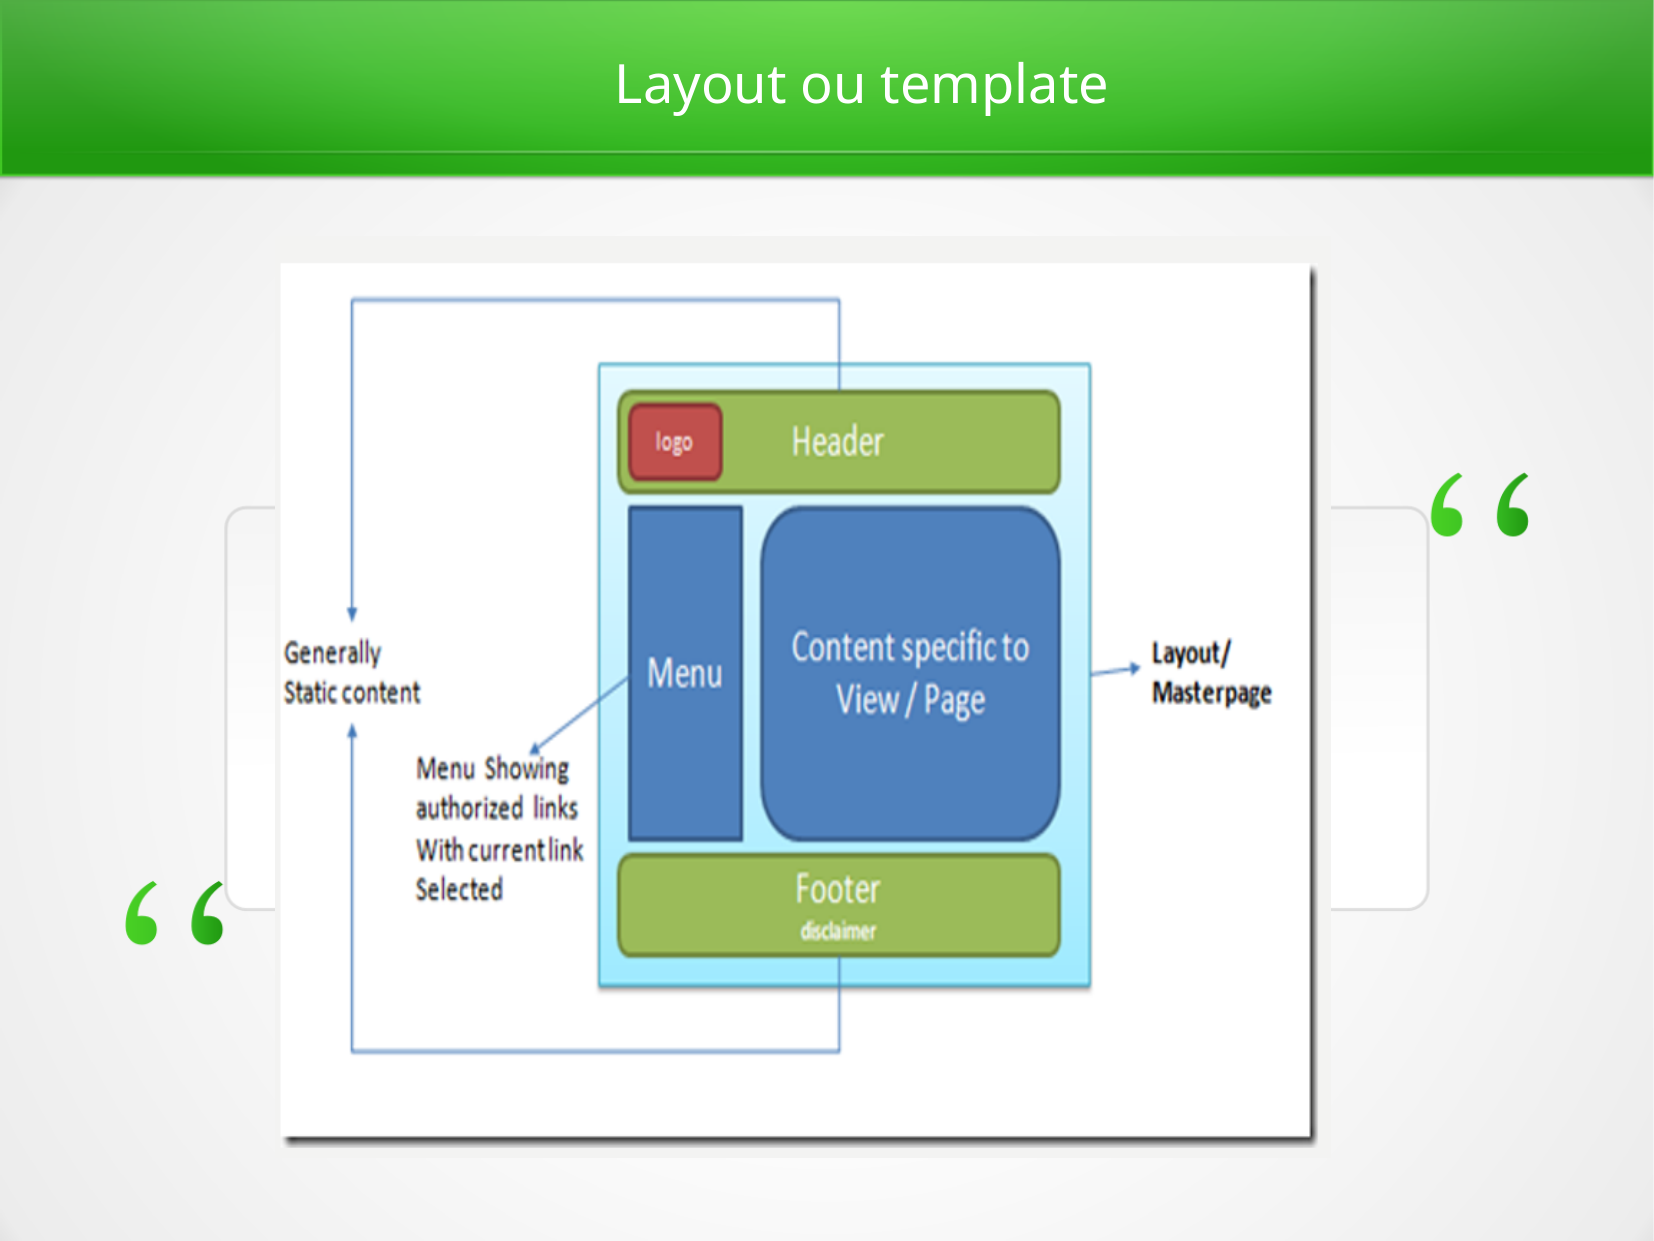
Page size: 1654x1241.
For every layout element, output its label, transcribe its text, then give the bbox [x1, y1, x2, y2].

picture [0, 0, 1654, 1241]
title Layout ou template [82, 11, 1571, 154]
